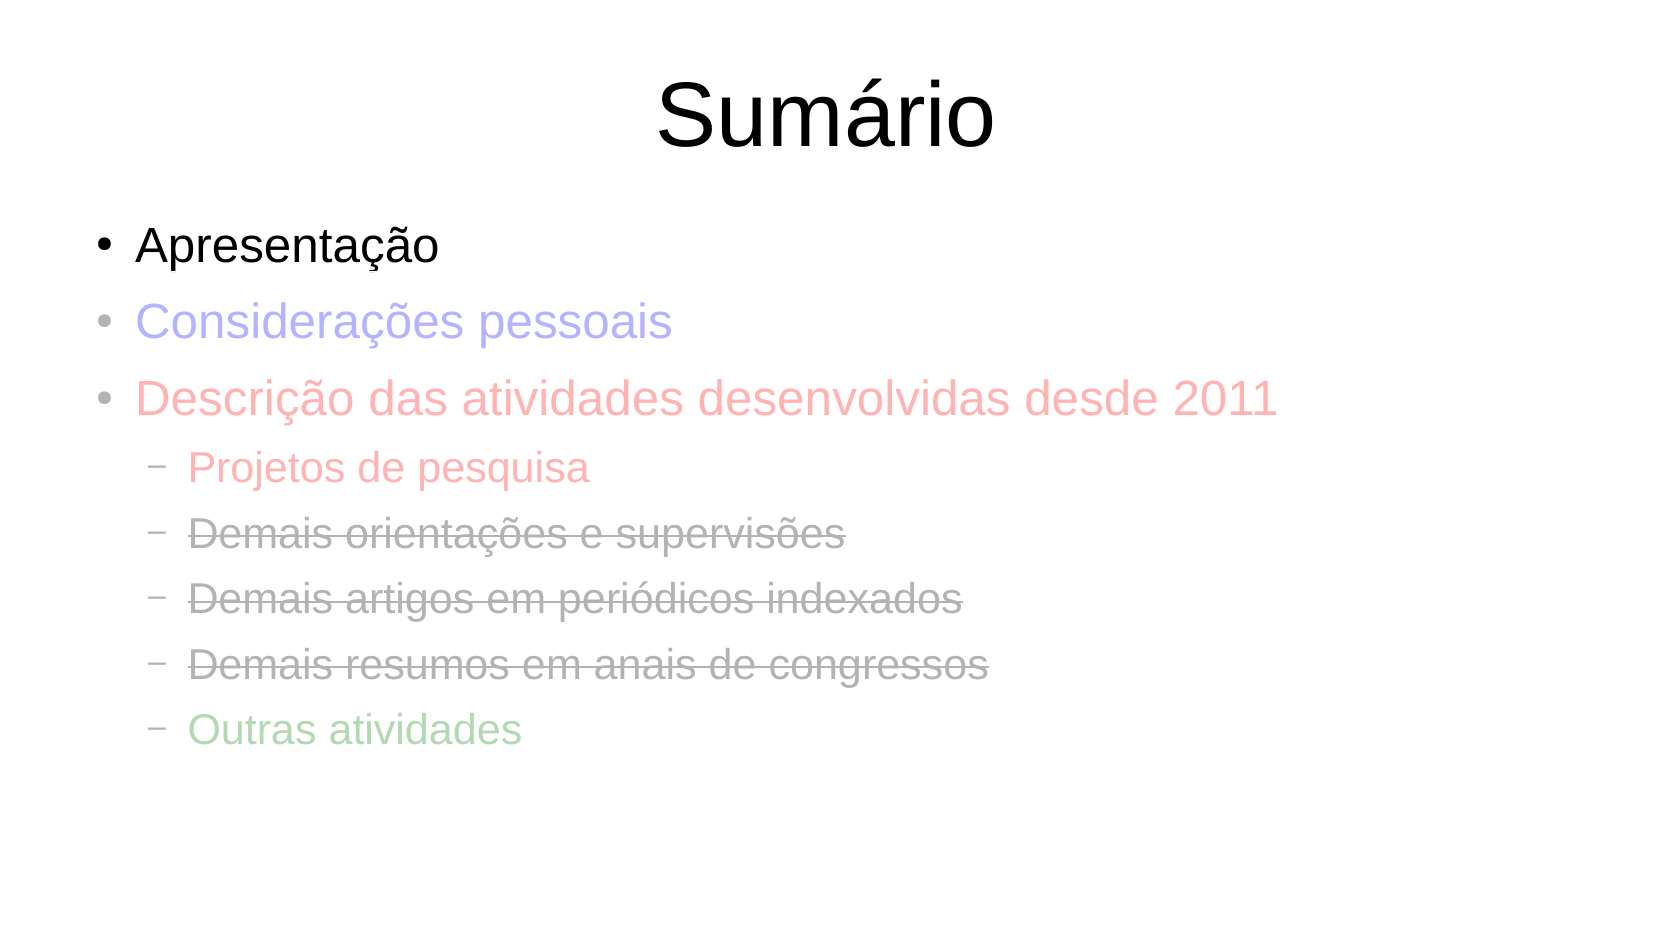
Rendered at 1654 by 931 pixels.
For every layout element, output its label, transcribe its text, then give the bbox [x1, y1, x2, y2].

text_box [47, 271, 1359, 804]
list Apresentação Considerações pessoais Descrição das atividades desenvolvidas desde 2011 Projetos de pesquisa Demais orientações e supervisões Demais artigos em periódicos indexados Demais resumos em anais de congressos Outras atividades [82, 217, 1571, 758]
title Sumário [82, 37, 1571, 193]
